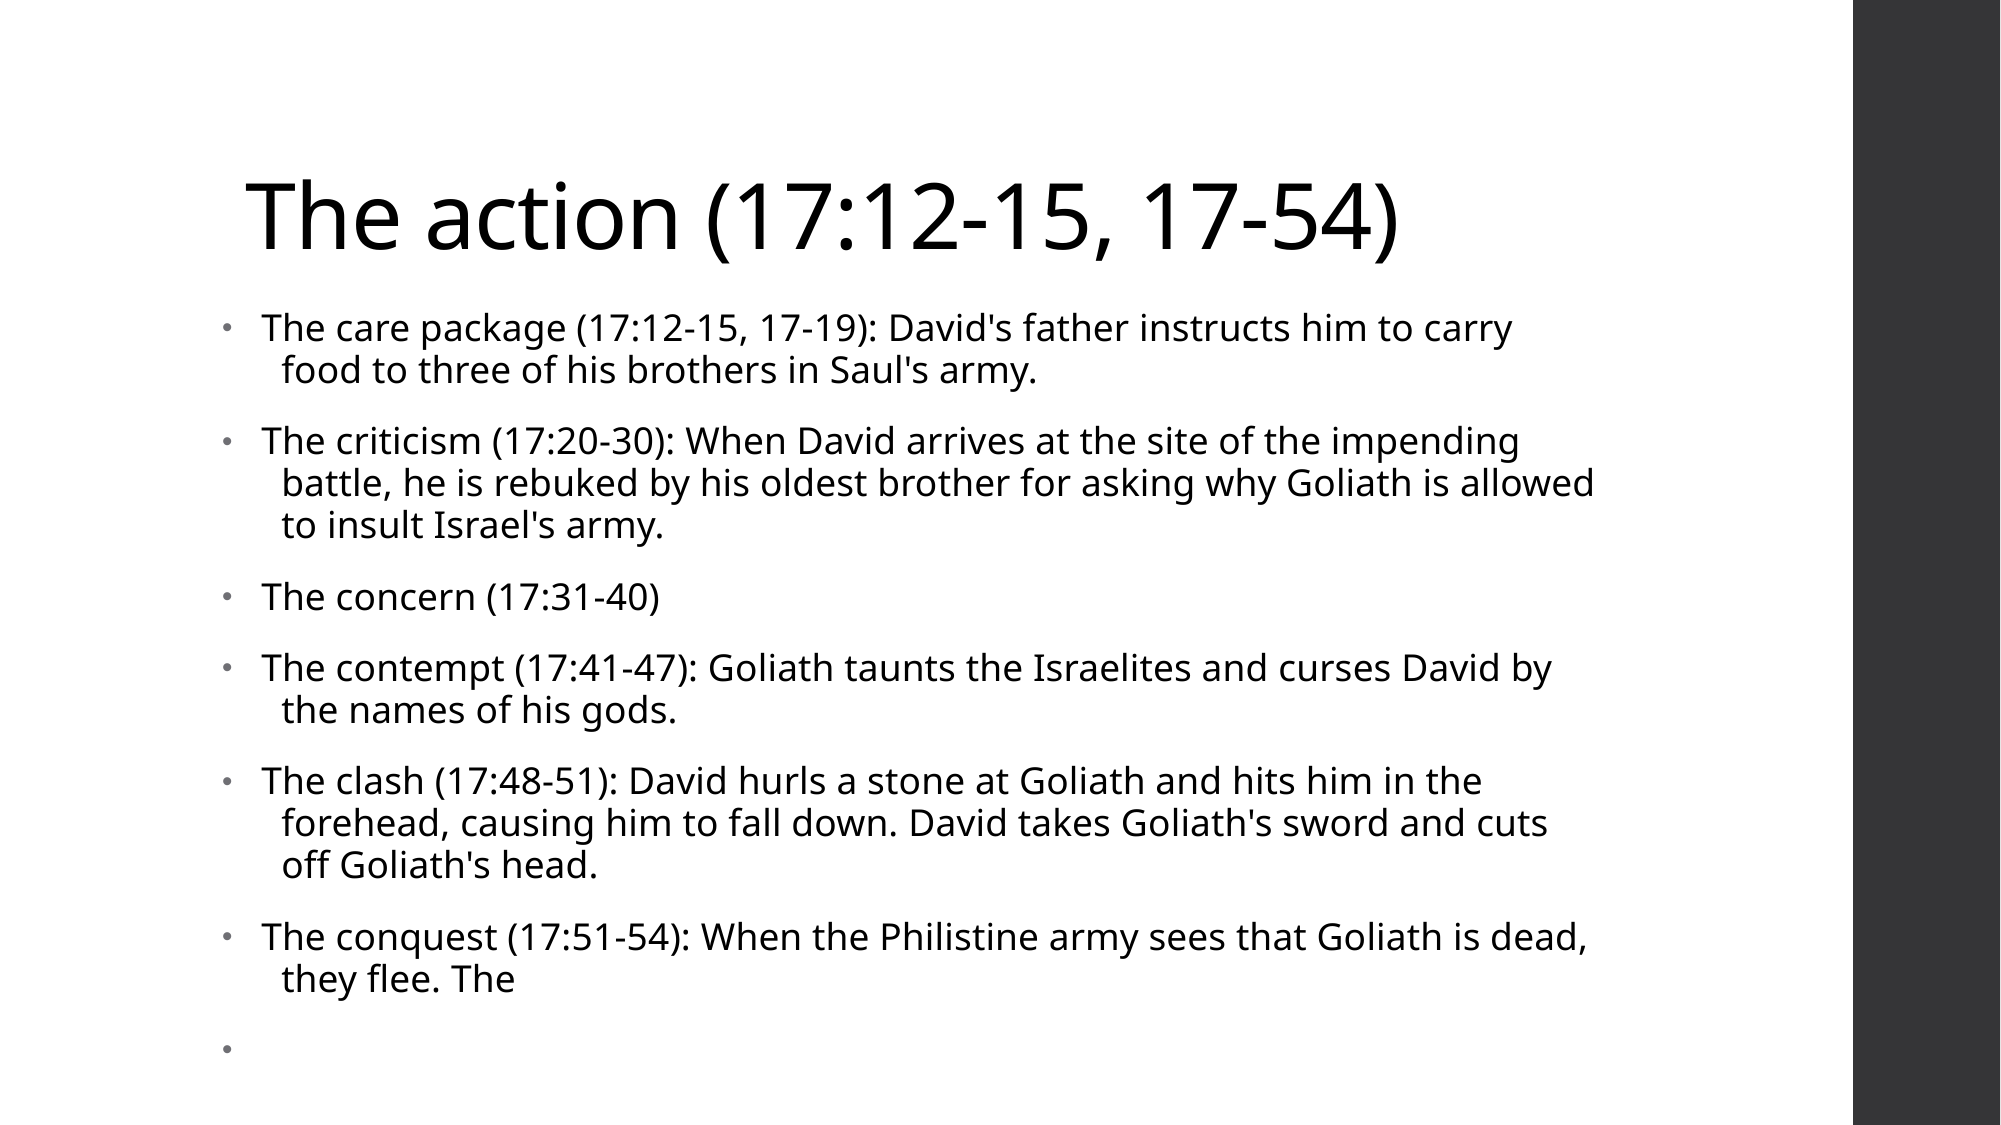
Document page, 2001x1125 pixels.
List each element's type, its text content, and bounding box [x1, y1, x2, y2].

title The action (17:12-15, 17-54) [206, 60, 1797, 278]
list The care package (17:12-15, 17-19): David's father instructs him to carry food to three of his brothers in Saul's army. The criticism (17:20-30): When David arrives at the site of the impending battle, he is rebuked by his oldest brother for asking why Goliath is allowed to insult Israel's army. The concern (17:31-40) The contempt (17:41-47): Goliath taunts the Israelites and curses David by the names of his gods. The clash (17:48-51): David hurls a stone at Goliath and hits him in the forehead, causing him to fall down. David takes Goliath's sword and cuts off Goliath's head. The conquest (17:51-54): When the Philistine army sees that Goliath is dead, they flee. The [206, 299, 1617, 1014]
